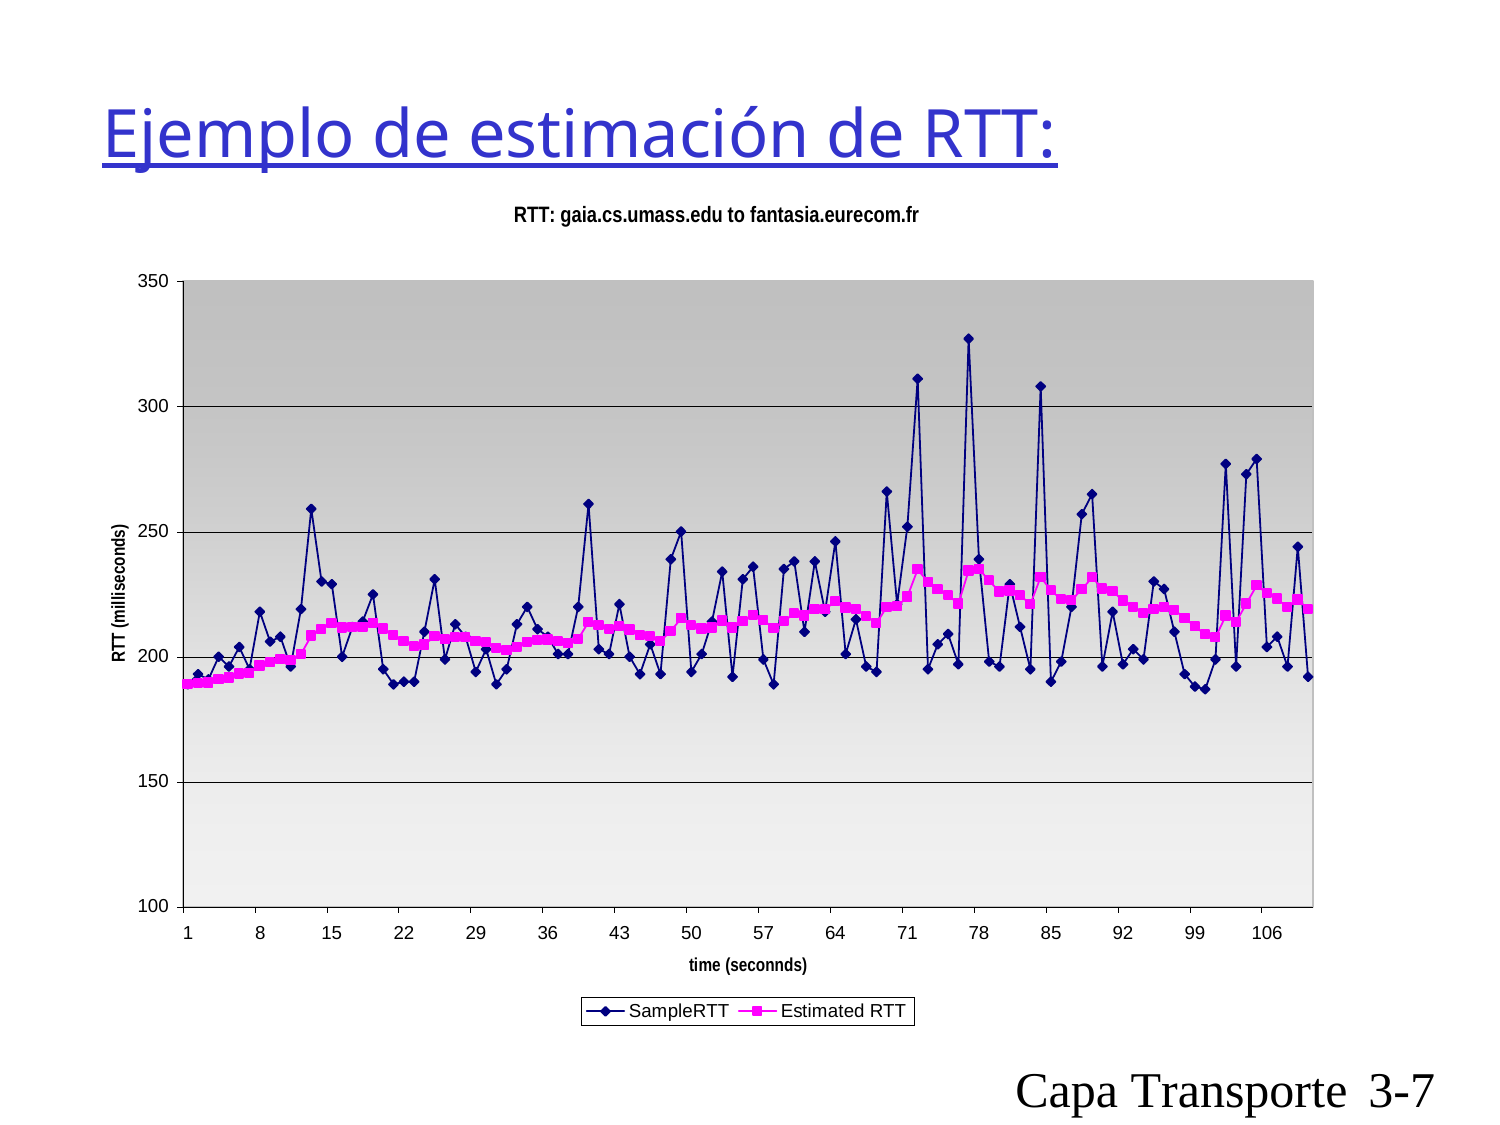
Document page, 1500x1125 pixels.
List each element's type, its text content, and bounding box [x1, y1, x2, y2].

title Ejemplo de estimación de RTT: [87, 37, 1363, 225]
picture [80, 172, 1351, 1042]
